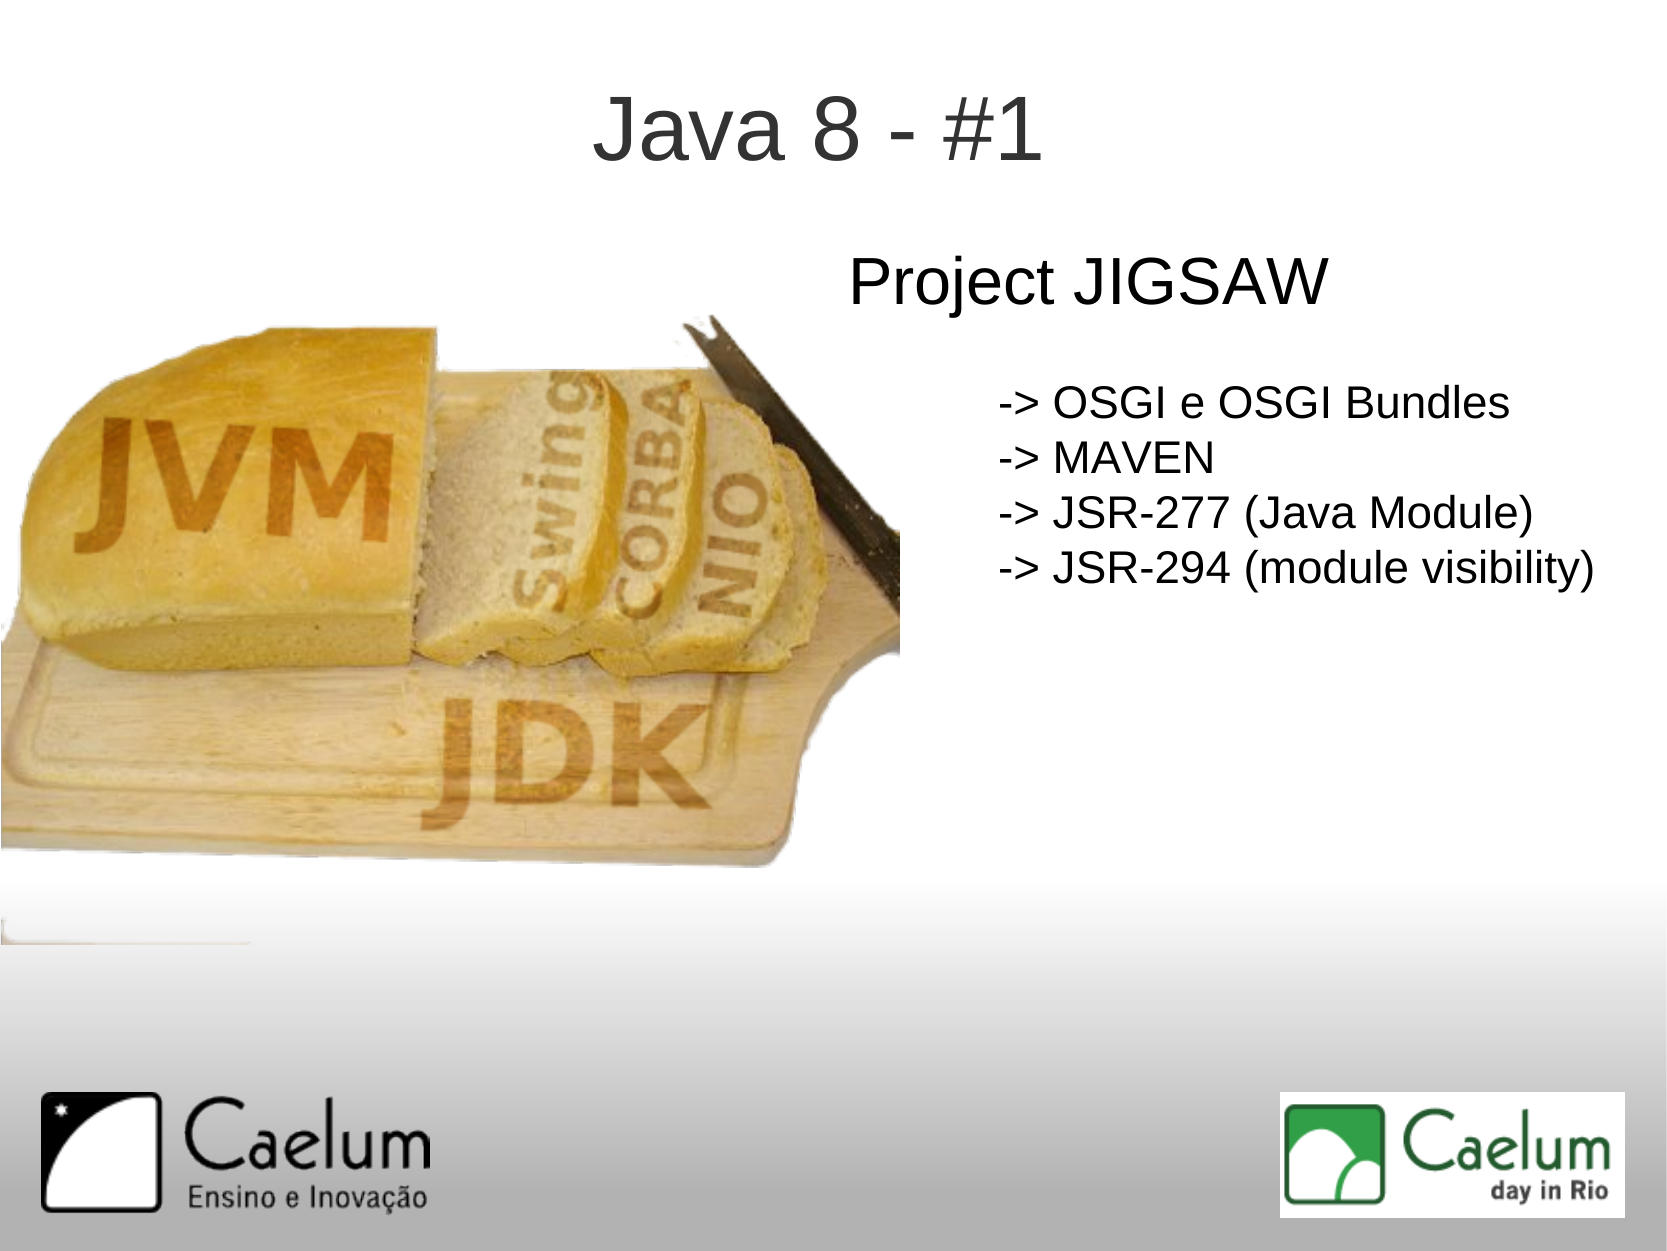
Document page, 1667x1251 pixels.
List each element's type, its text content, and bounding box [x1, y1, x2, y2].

picture [0, 0, 1667, 1251]
text_box Project JIGSAW -> OSGI e OSGI Bundles -> MAVEN -> JSR-277 (Java Module) -> JSR-294 (module visibility) [524, 221, 1633, 874]
title Java 8 - #1 [126, 82, 1512, 270]
